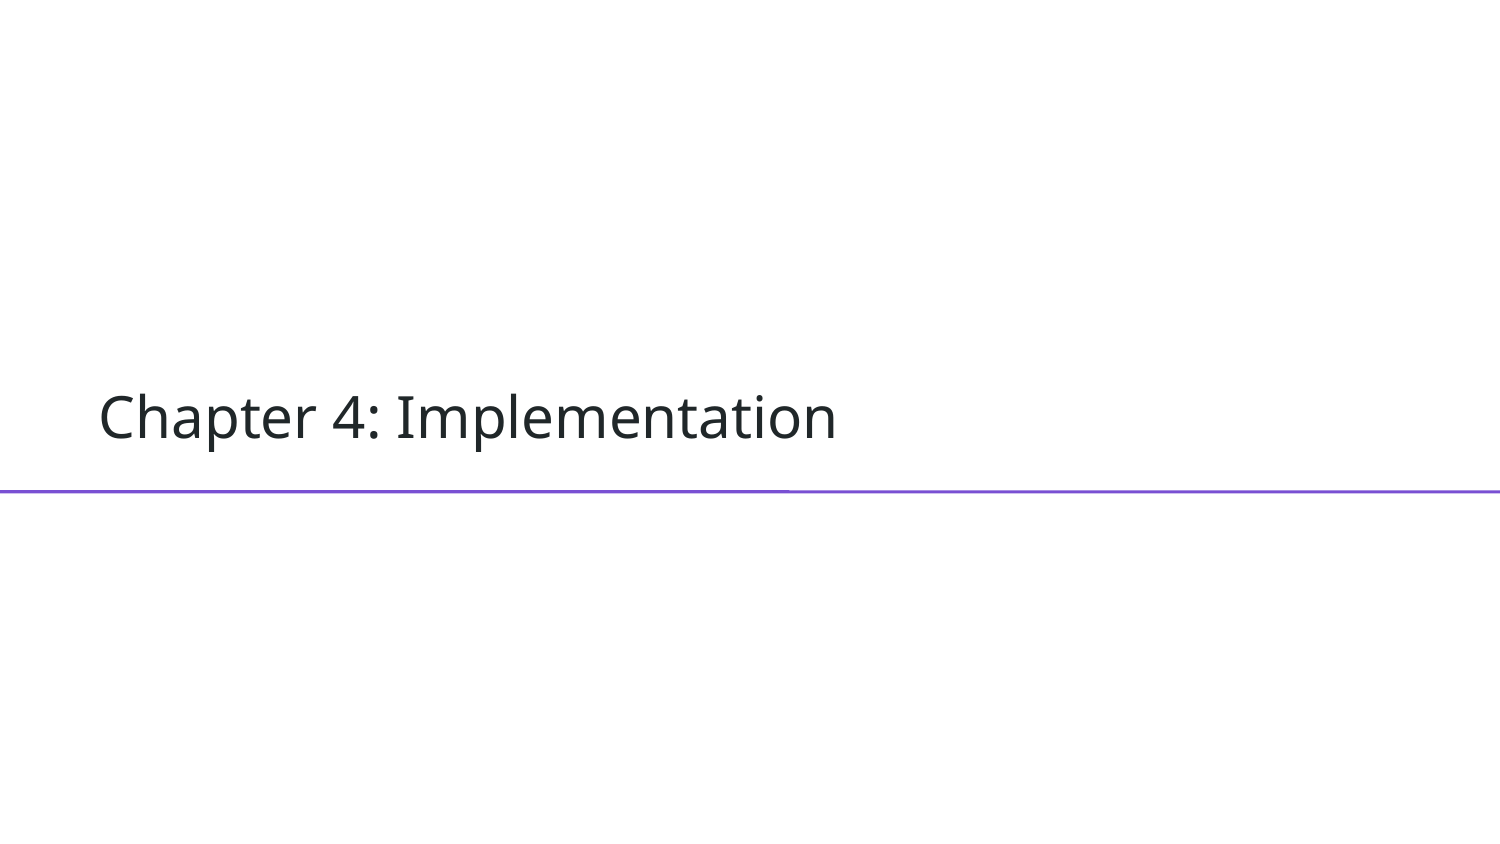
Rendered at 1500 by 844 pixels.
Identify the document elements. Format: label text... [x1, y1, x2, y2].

title Chapter 4: Implementation [83, 337, 1417, 466]
